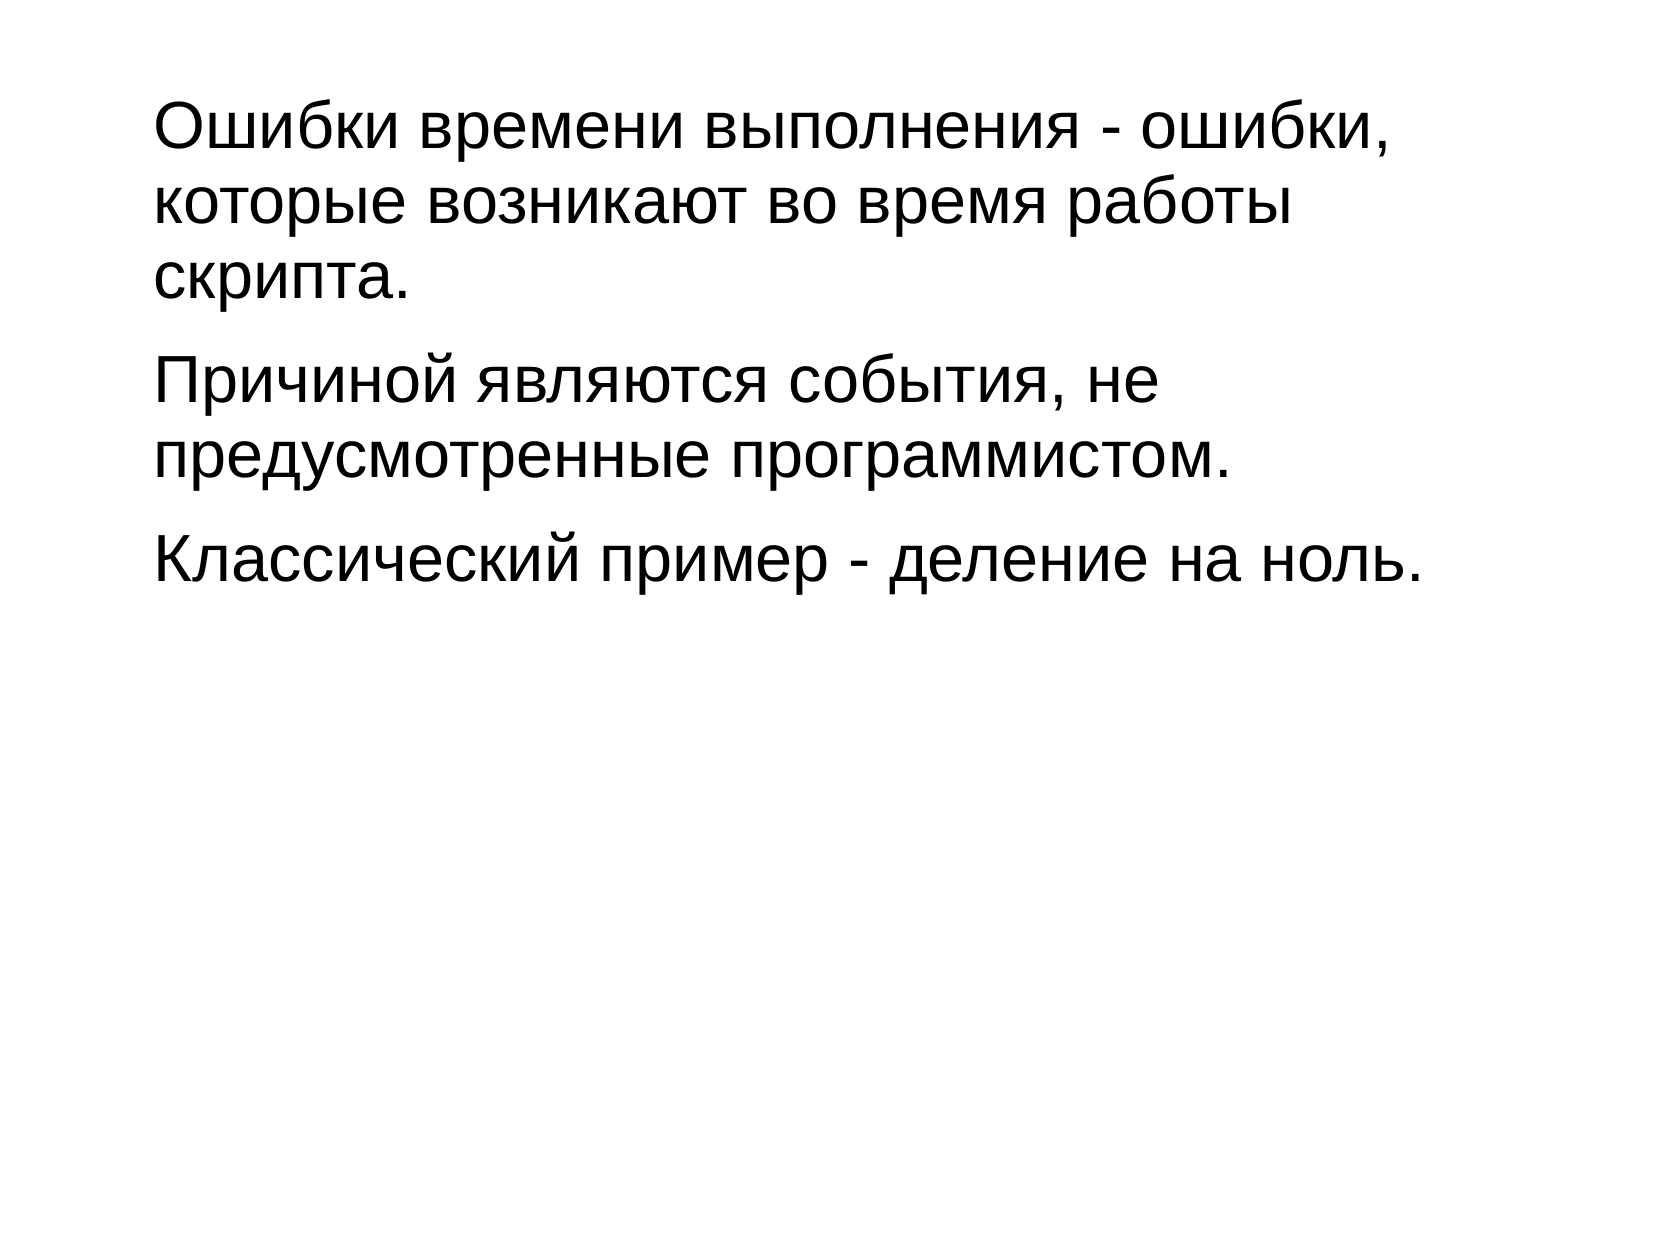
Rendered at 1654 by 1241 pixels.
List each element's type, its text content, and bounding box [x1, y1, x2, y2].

list Ошибки времени выполнения - ошибки, которые возникают во время работы скрипта. Причиной являются события, не предусмотренные программистом. Классический пример - деление на ноль. [82, 88, 1571, 1109]
